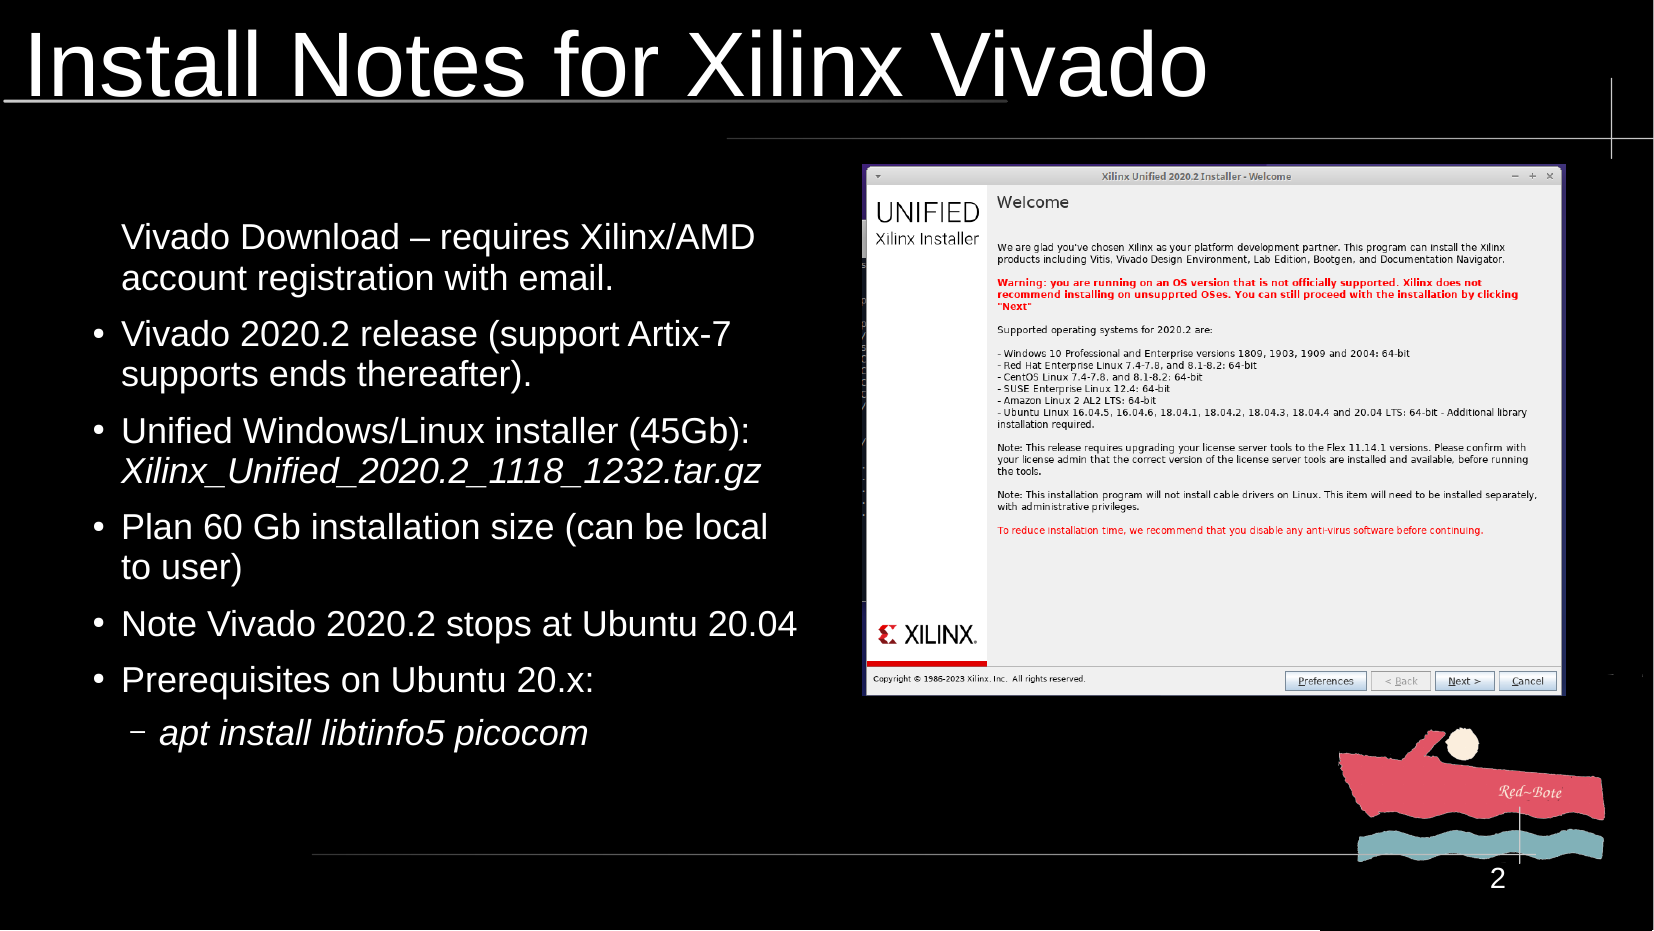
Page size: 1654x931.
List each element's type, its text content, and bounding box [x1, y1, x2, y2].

list Vivado Download – requires Xilinx/AMD account registration with email. Vivado 2020.2 release (support Artix-7 supports ends thereafter). Unified Windows/Linux installer (45Gb): Xilinx_Unified_2020.2_1118_1232.tar.gz Plan 60 Gb installation size (can be local to user) Note Vivado 2020.2 stops at Ubuntu 20.04 Prerequisites on Ubuntu 20.x: apt install libtinfo5 picocom [82, 217, 809, 758]
title Install Notes for Xilinx Vivado [23, 11, 1589, 119]
picture [862, 164, 1652, 931]
